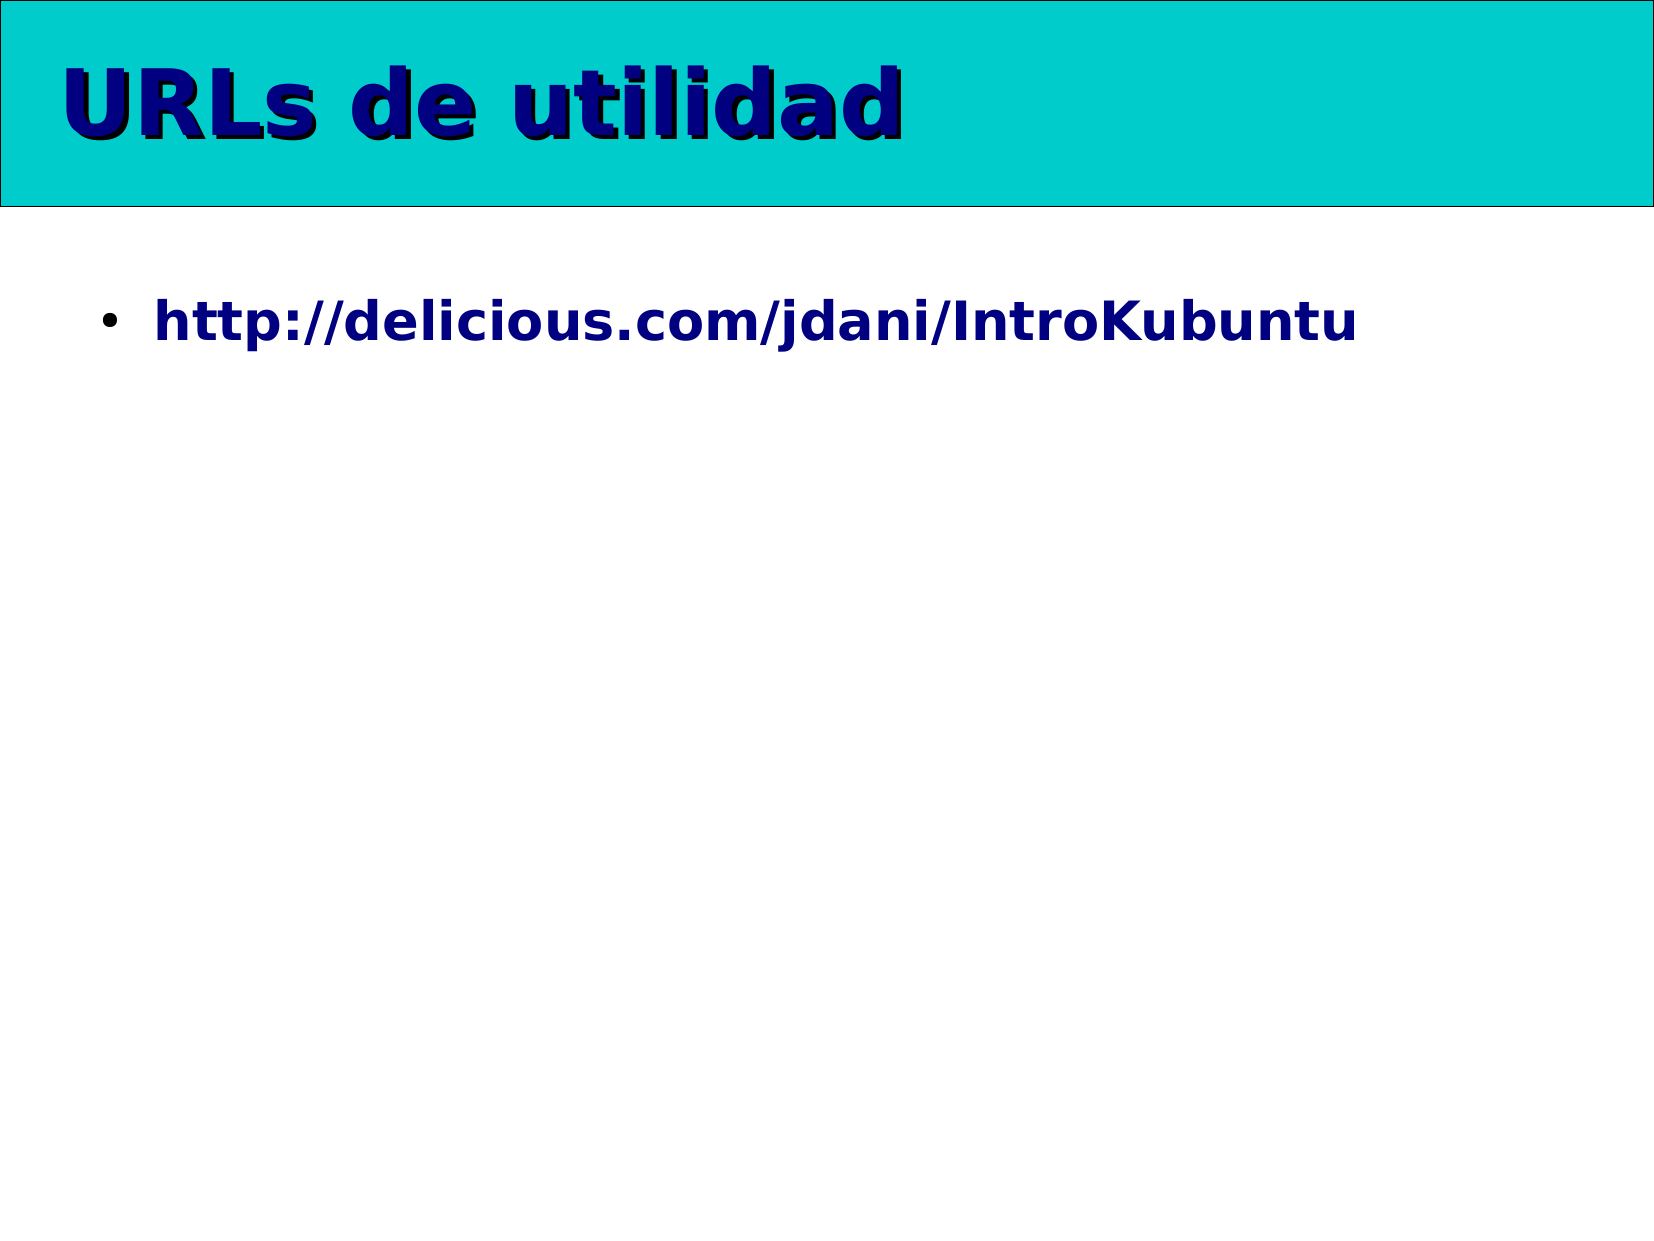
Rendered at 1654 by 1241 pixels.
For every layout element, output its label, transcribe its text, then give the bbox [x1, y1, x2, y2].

list http://delicious.com/jdani/IntroKubuntu [82, 290, 1571, 1094]
title URLs de utilidad [59, 22, 1654, 185]
